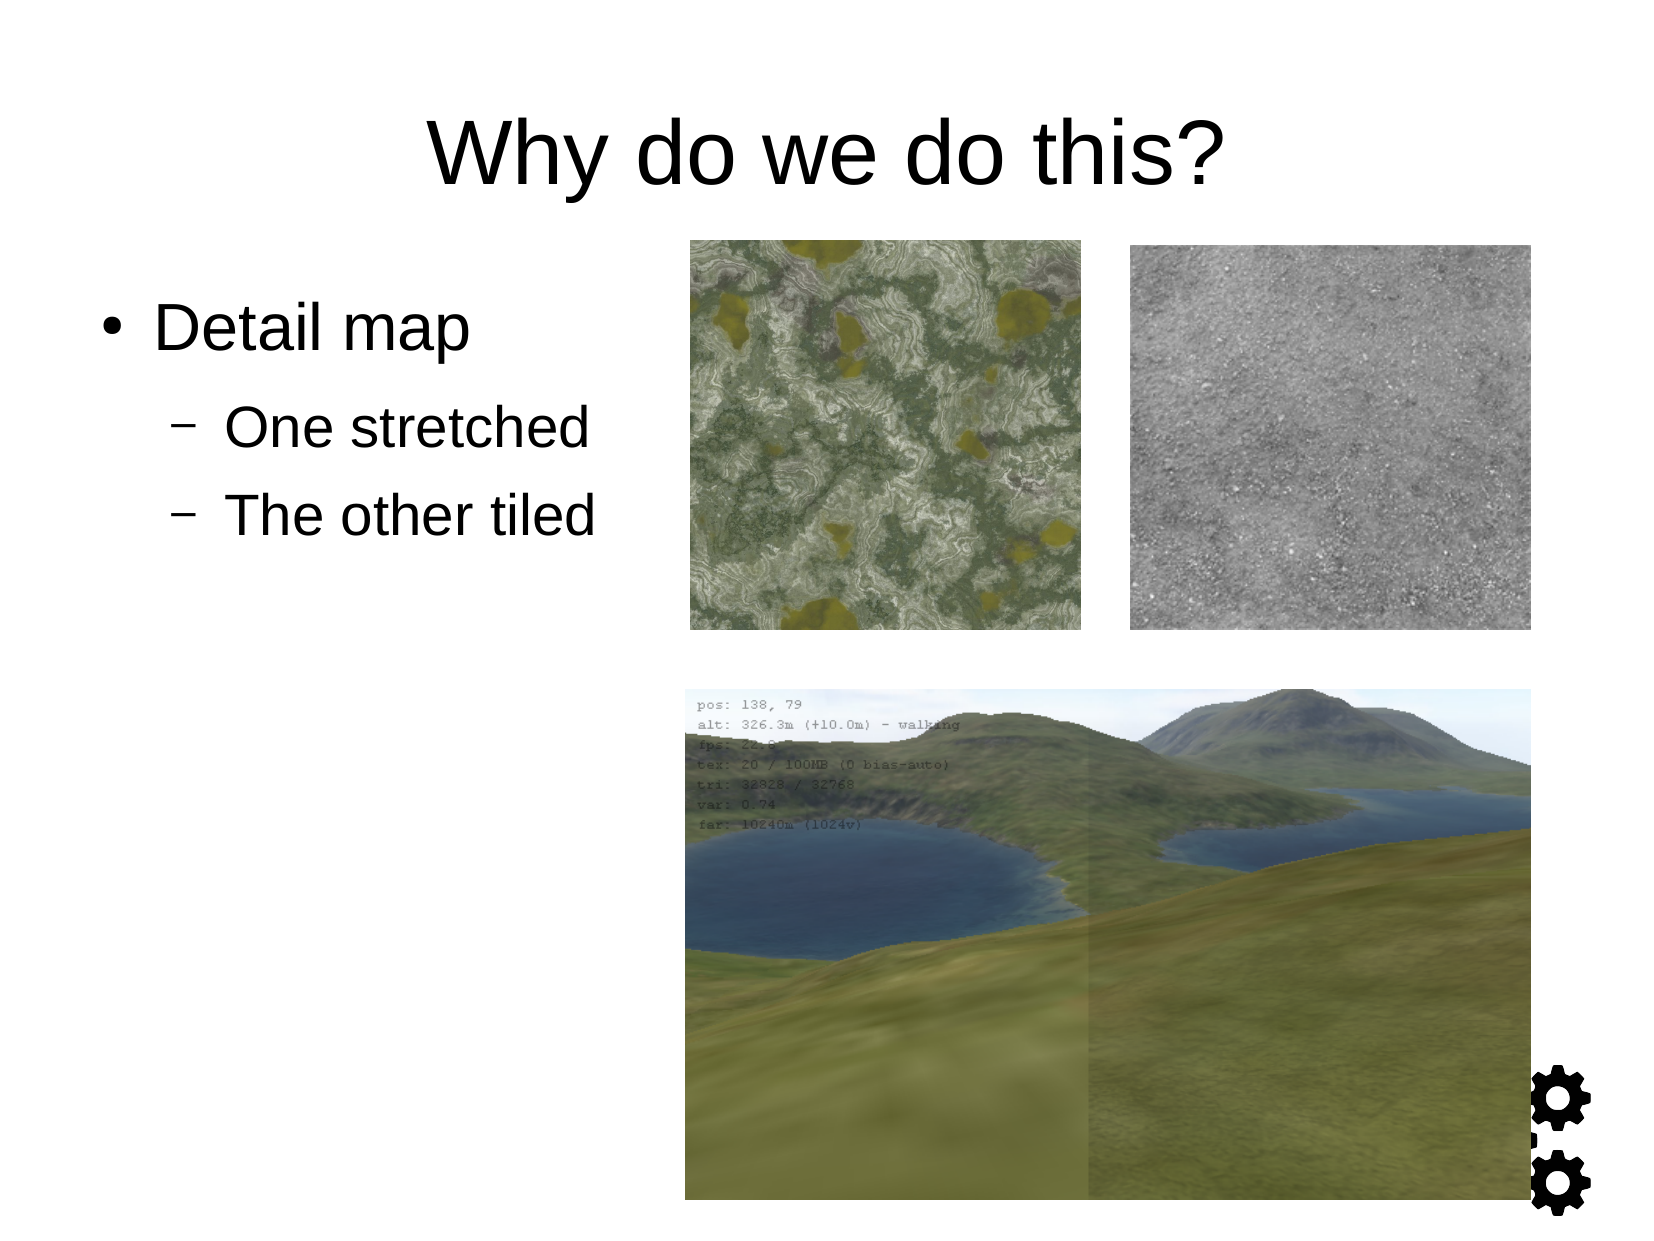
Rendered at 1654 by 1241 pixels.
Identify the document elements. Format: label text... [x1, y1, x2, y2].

picture [1130, 245, 1531, 631]
picture [685, 689, 1591, 1216]
list Detail map One stretched The other tiled [82, 290, 1571, 1010]
picture [690, 240, 1081, 631]
title Why do we do this? [82, 49, 1571, 257]
